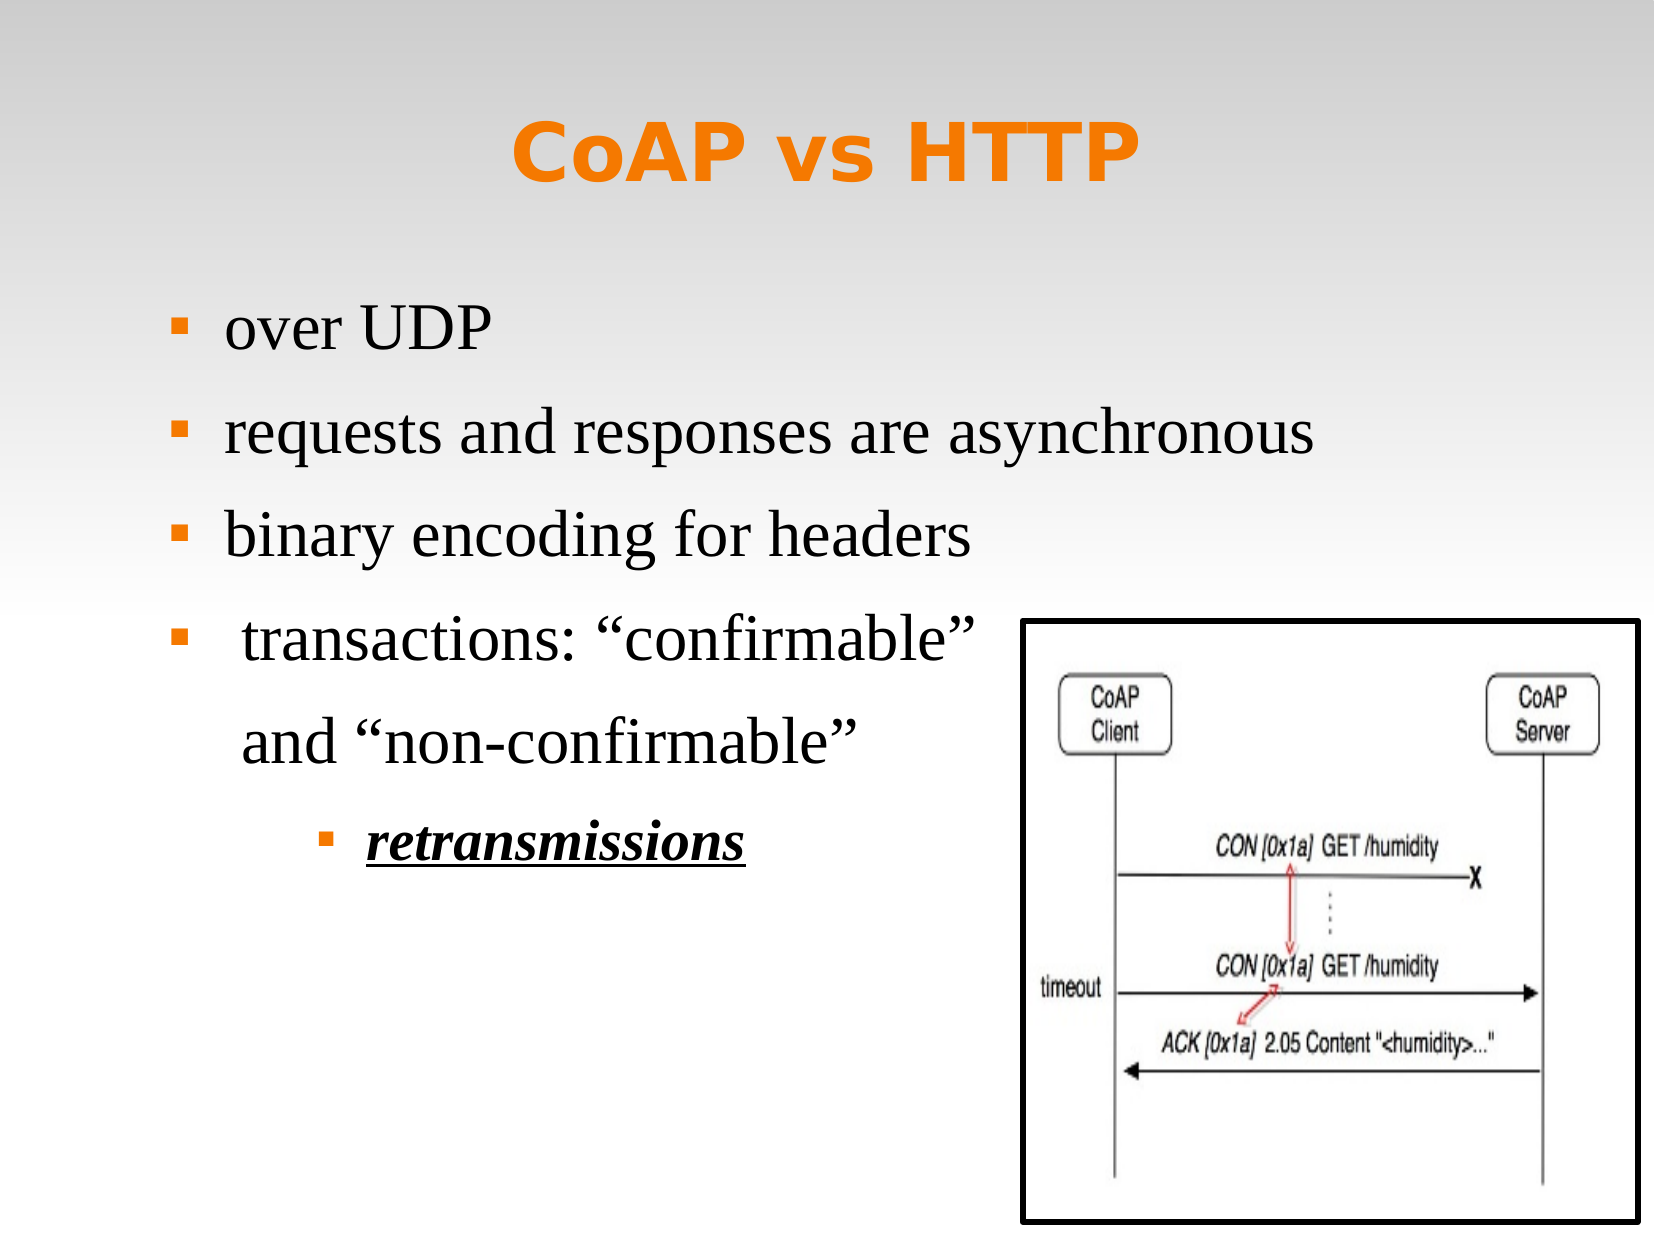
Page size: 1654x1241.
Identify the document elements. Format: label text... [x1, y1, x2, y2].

picture [1025, 623, 1635, 1219]
title CoAP vs HTTP [82, 49, 1571, 257]
list over UDP requests and responses are asynchronous binary encoding for headers transactions: “confirmable” and “non-confirmable” retransmissions [82, 290, 1571, 1109]
